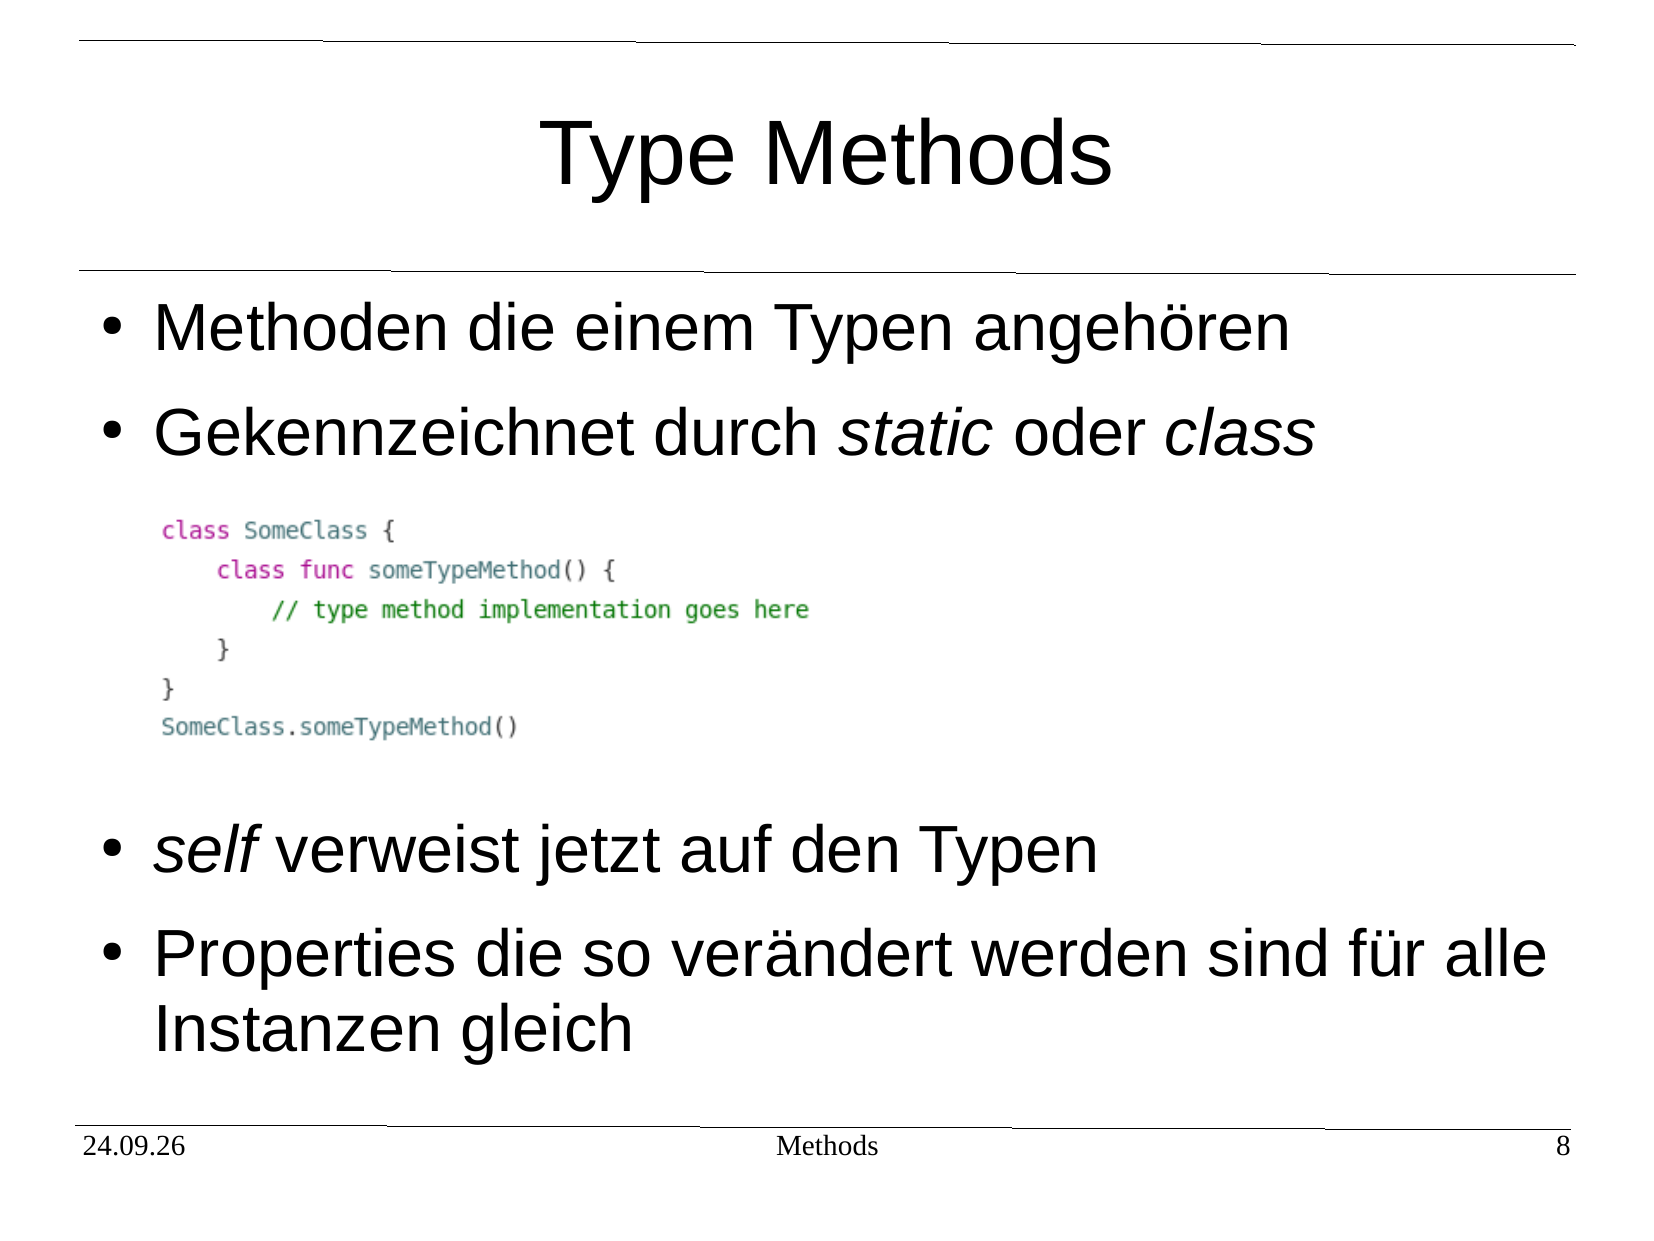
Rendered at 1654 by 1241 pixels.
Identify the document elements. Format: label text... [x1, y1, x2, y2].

title Type Methods [82, 49, 1571, 257]
picture [153, 507, 863, 792]
list Methoden die einem Typen angehören Gekennzeichnet durch static oder class self verweist jetzt auf den Typen Properties die so verändert werden sind für alle Instanzen gleich [82, 290, 1571, 1096]
